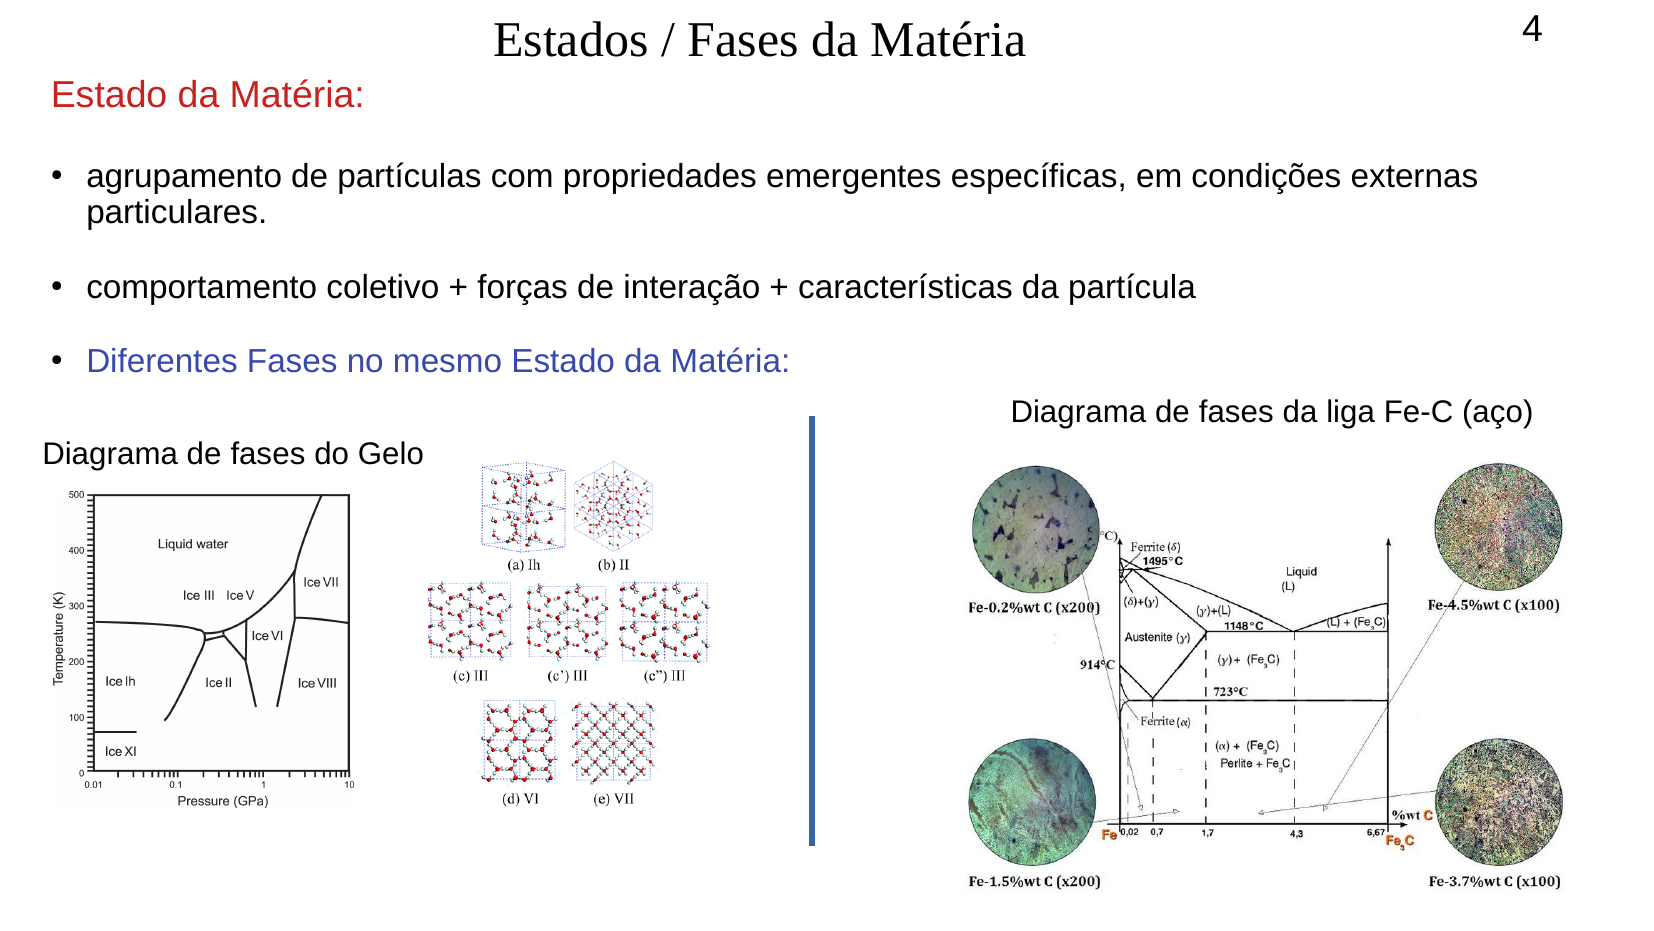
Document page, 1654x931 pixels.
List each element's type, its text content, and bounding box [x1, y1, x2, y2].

text_box Estado da Matéria: agrupamento de partículas com propriedades emergentes específicas, em condições externas particulares. comportamento coletivo + forças de interação + características da partícula Diferentes Fases no mesmo Estado da Matéria: [36, 65, 1572, 461]
text_box Diagrama de fases do Gelo [27, 428, 440, 479]
picture [960, 461, 1567, 893]
text_box 9 [1507, 0, 1654, 71]
picture [422, 460, 714, 807]
text_box Estados / Fases da Matéria [478, 0, 1149, 65]
picture [53, 491, 354, 809]
text_box Diagrama de fases da liga Fe-C (aço) [995, 387, 1550, 437]
